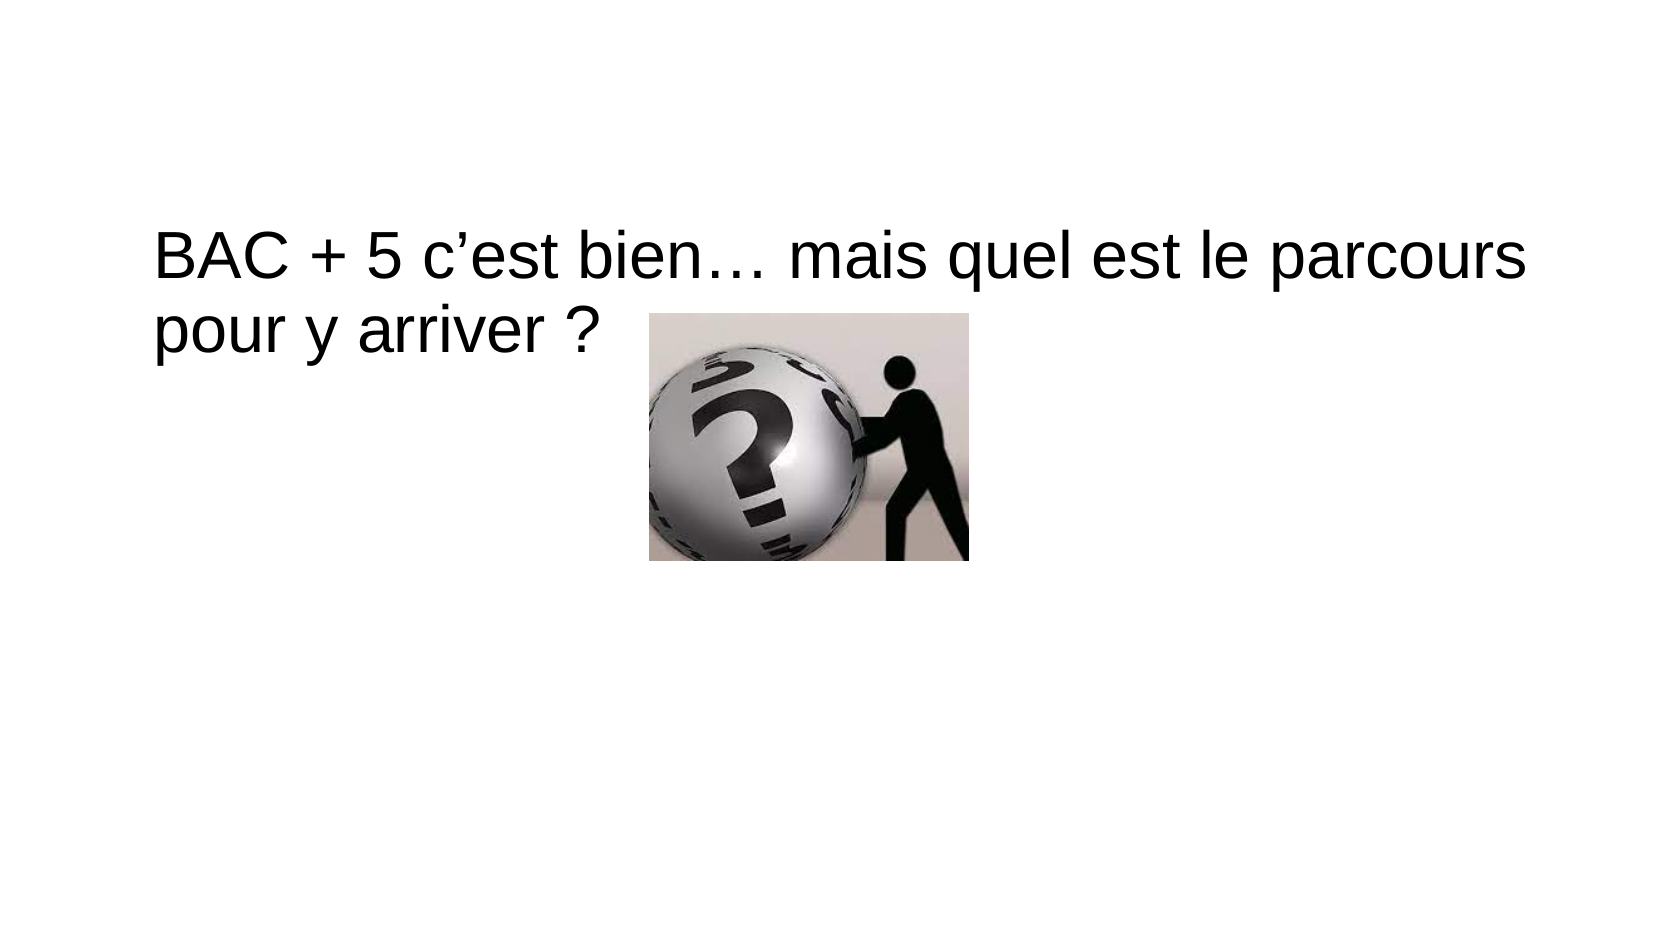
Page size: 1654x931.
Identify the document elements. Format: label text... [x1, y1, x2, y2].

picture [649, 313, 969, 562]
list BAC + 5 c’est bien… mais quel est le parcours pour y arriver ? [82, 217, 1571, 758]
